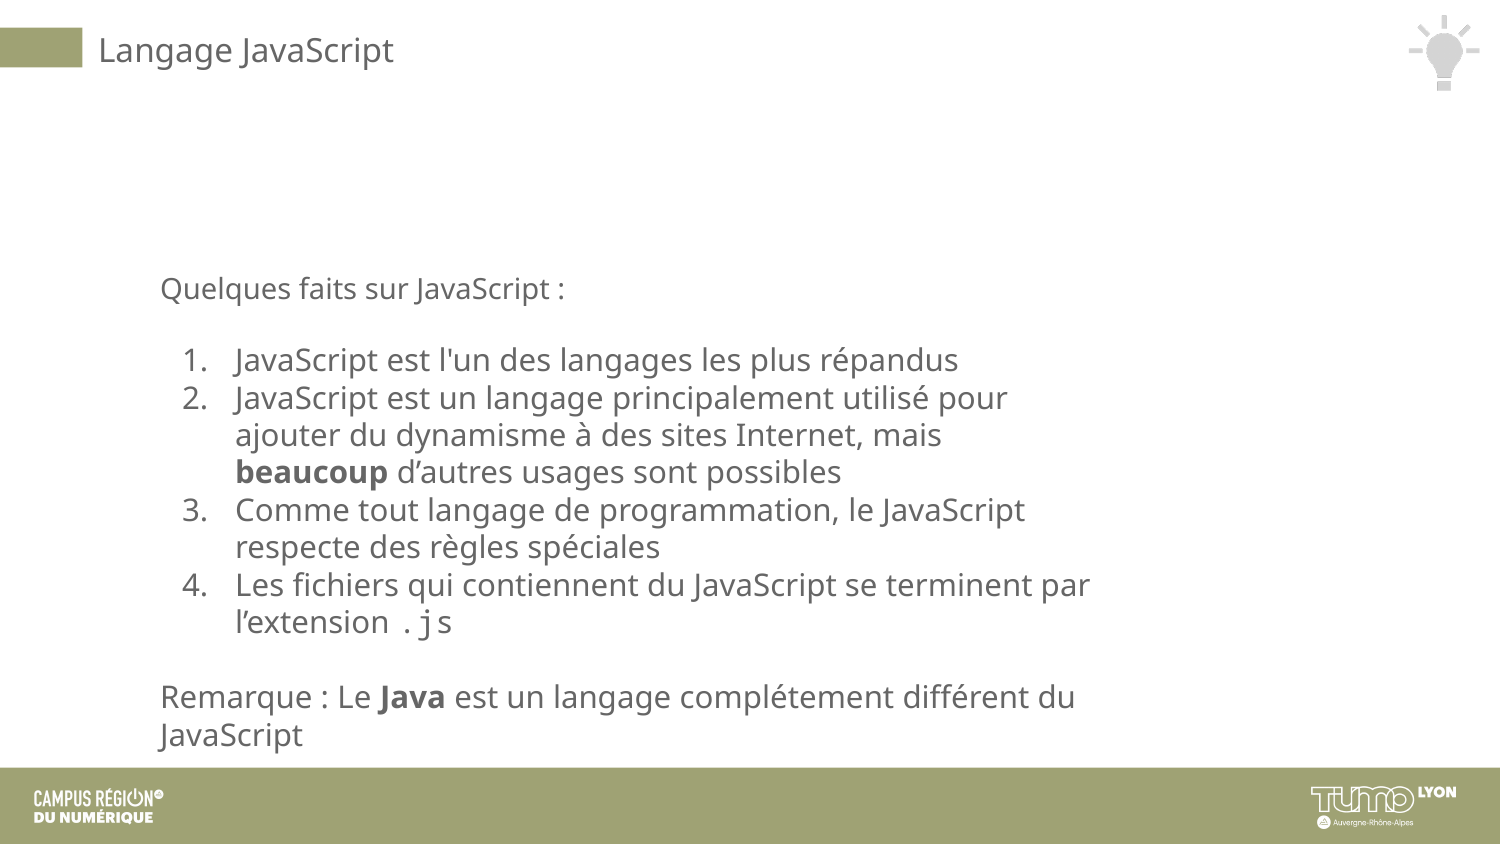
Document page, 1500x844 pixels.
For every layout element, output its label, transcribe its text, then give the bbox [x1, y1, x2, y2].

text_box Langage JavaScript [83, 4, 1396, 95]
text_box Quelques faits sur JavaScript : JavaScript est l'un des langages les plus répandus JavaScript est un langage principalement utilisé pour ajouter du dynamisme à des sites Internet, mais beaucoup d’autres usages sont possibles Comme tout langage de programmation, le JavaScript respecte des règles spéciales Les fichiers qui contiennent du JavaScript se terminent par l’extension .js Remarque : Le Java est un langage complétement différent du JavaScript [145, 255, 1112, 637]
picture [17, 773, 172, 840]
picture [1391, 0, 1497, 106]
text_box [0, 767, 1500, 844]
text_box [0, 27, 83, 68]
picture [1311, 786, 1456, 829]
